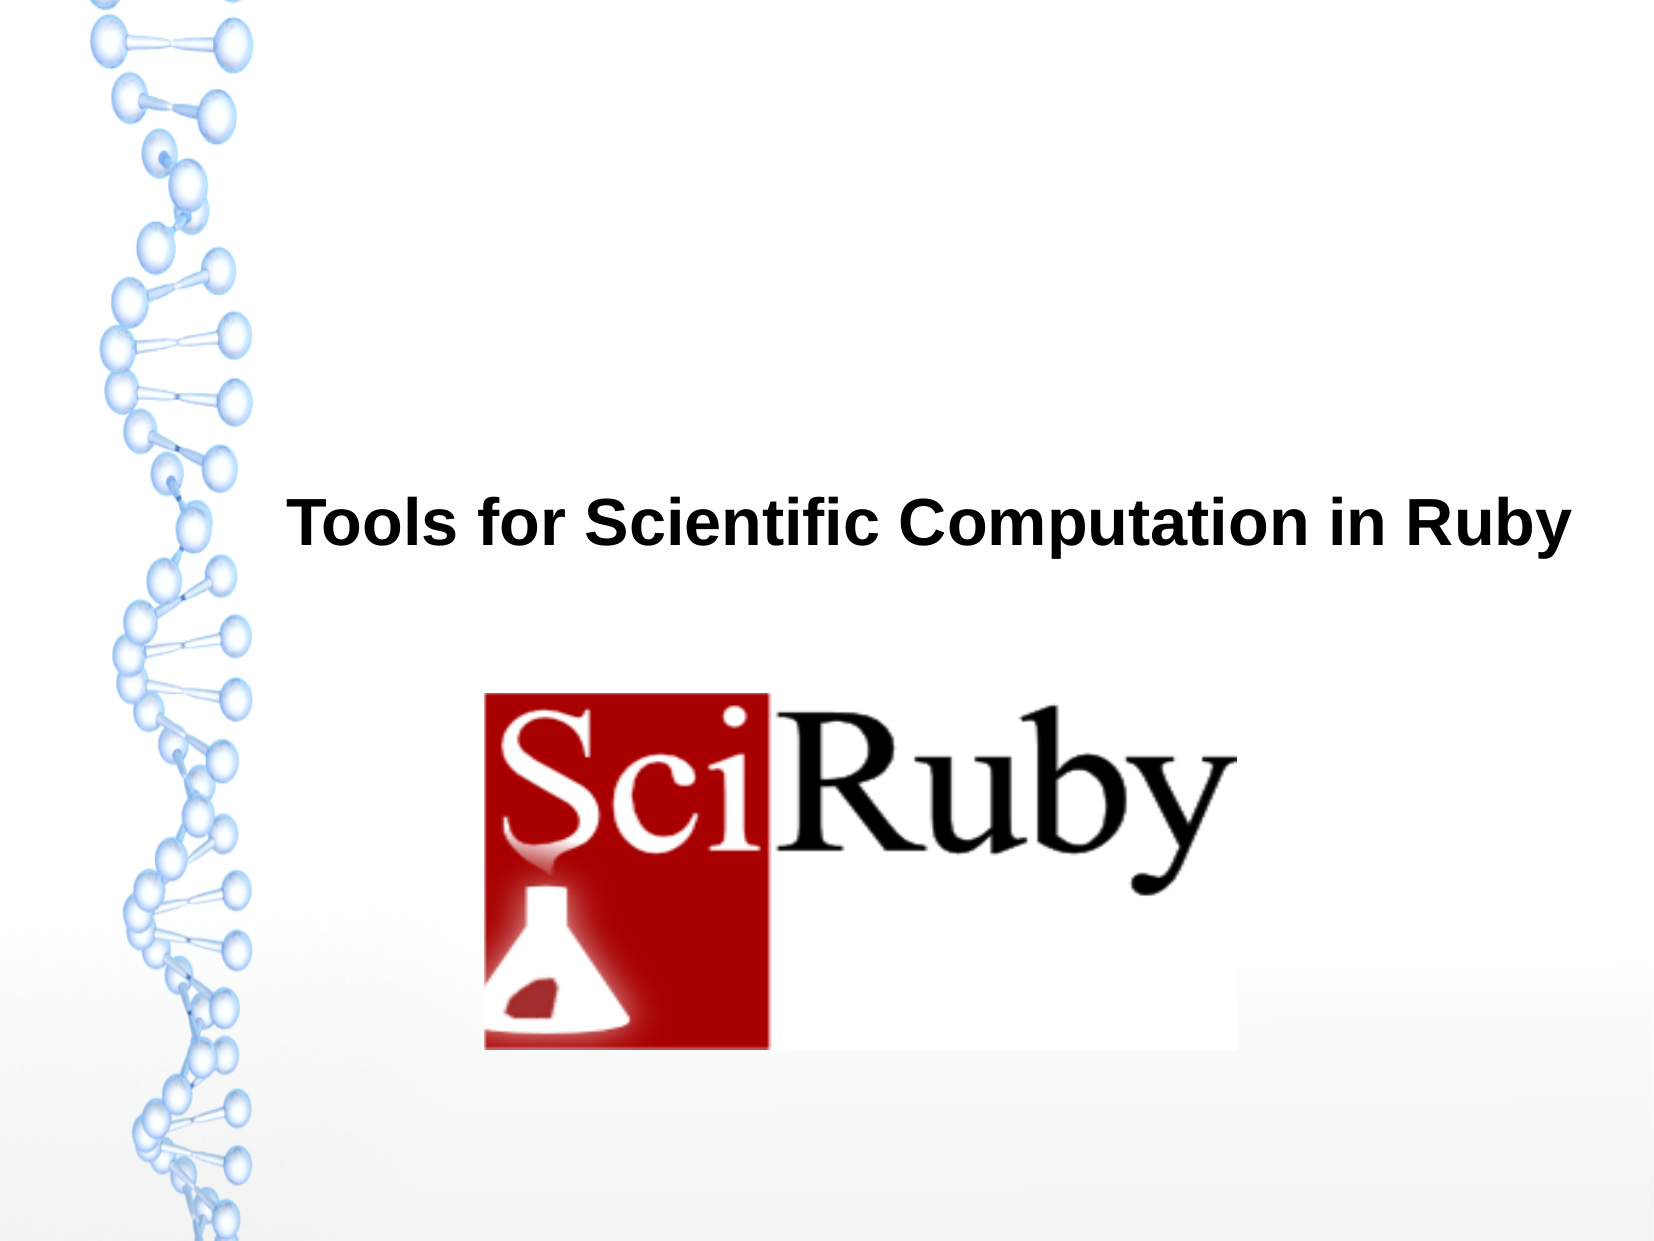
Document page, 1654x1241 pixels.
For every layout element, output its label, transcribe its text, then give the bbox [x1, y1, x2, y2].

picture [0, 0, 1654, 1241]
subtitle Tools for Scientific Computation in Ruby [265, 47, 1595, 997]
